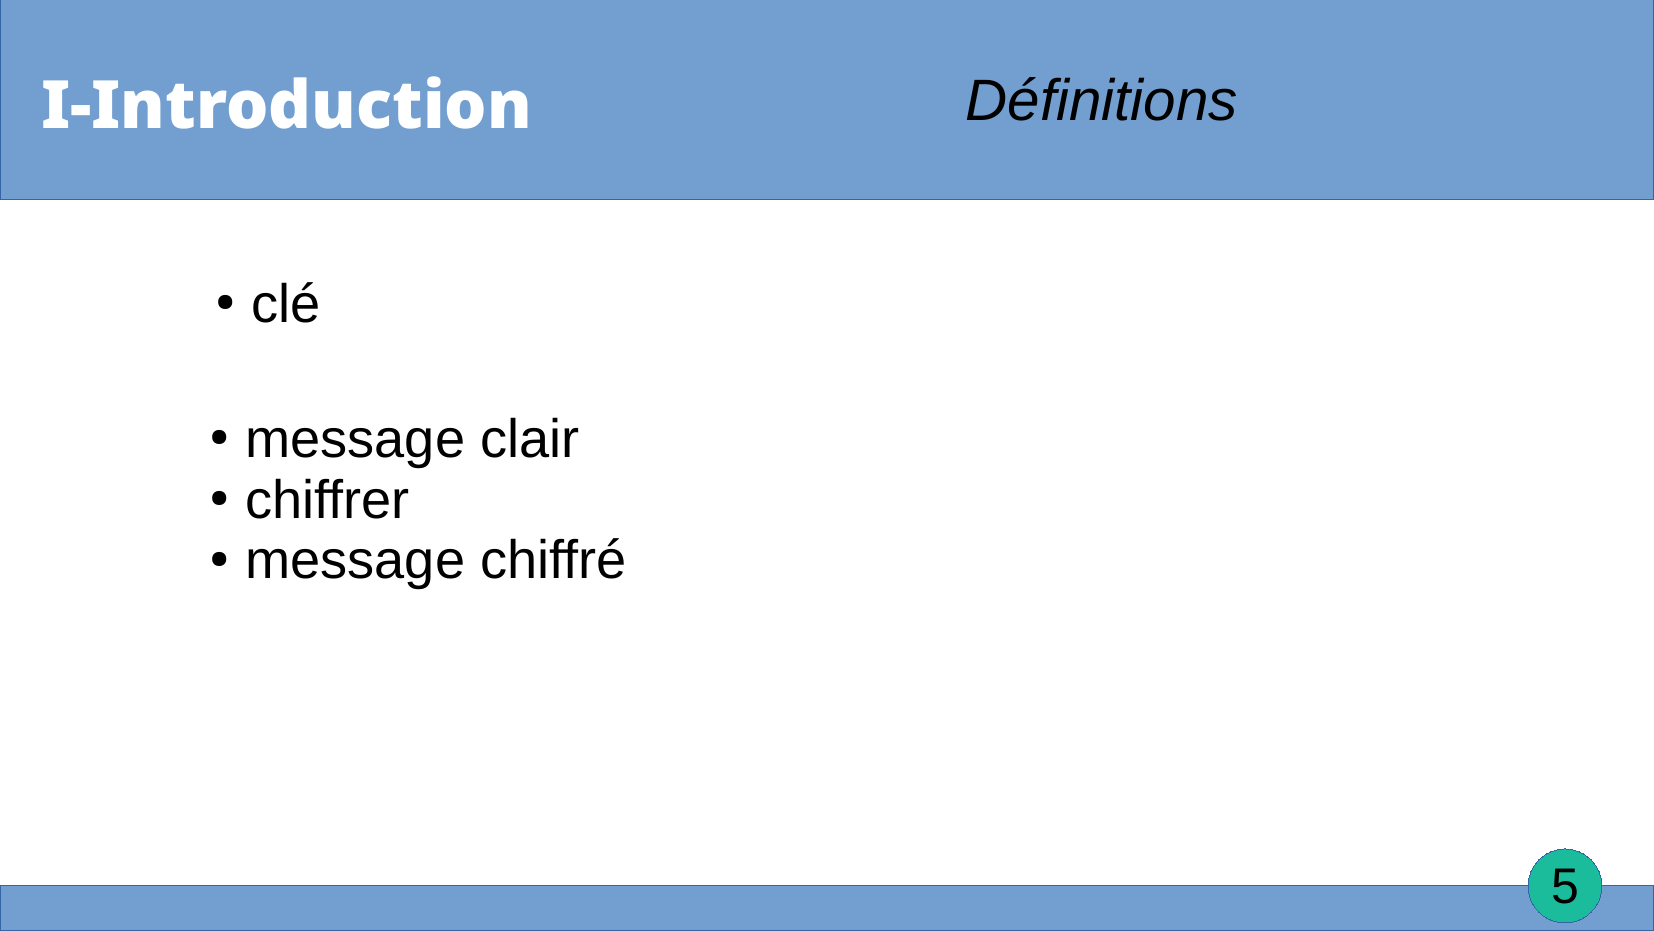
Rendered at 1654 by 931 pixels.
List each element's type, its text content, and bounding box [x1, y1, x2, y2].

title I-Introduction [41, 50, 709, 154]
text_box clé [200, 265, 650, 342]
text_box message clair chiffrer message chiffré [194, 401, 751, 720]
text_box Définitions [950, 60, 1654, 160]
